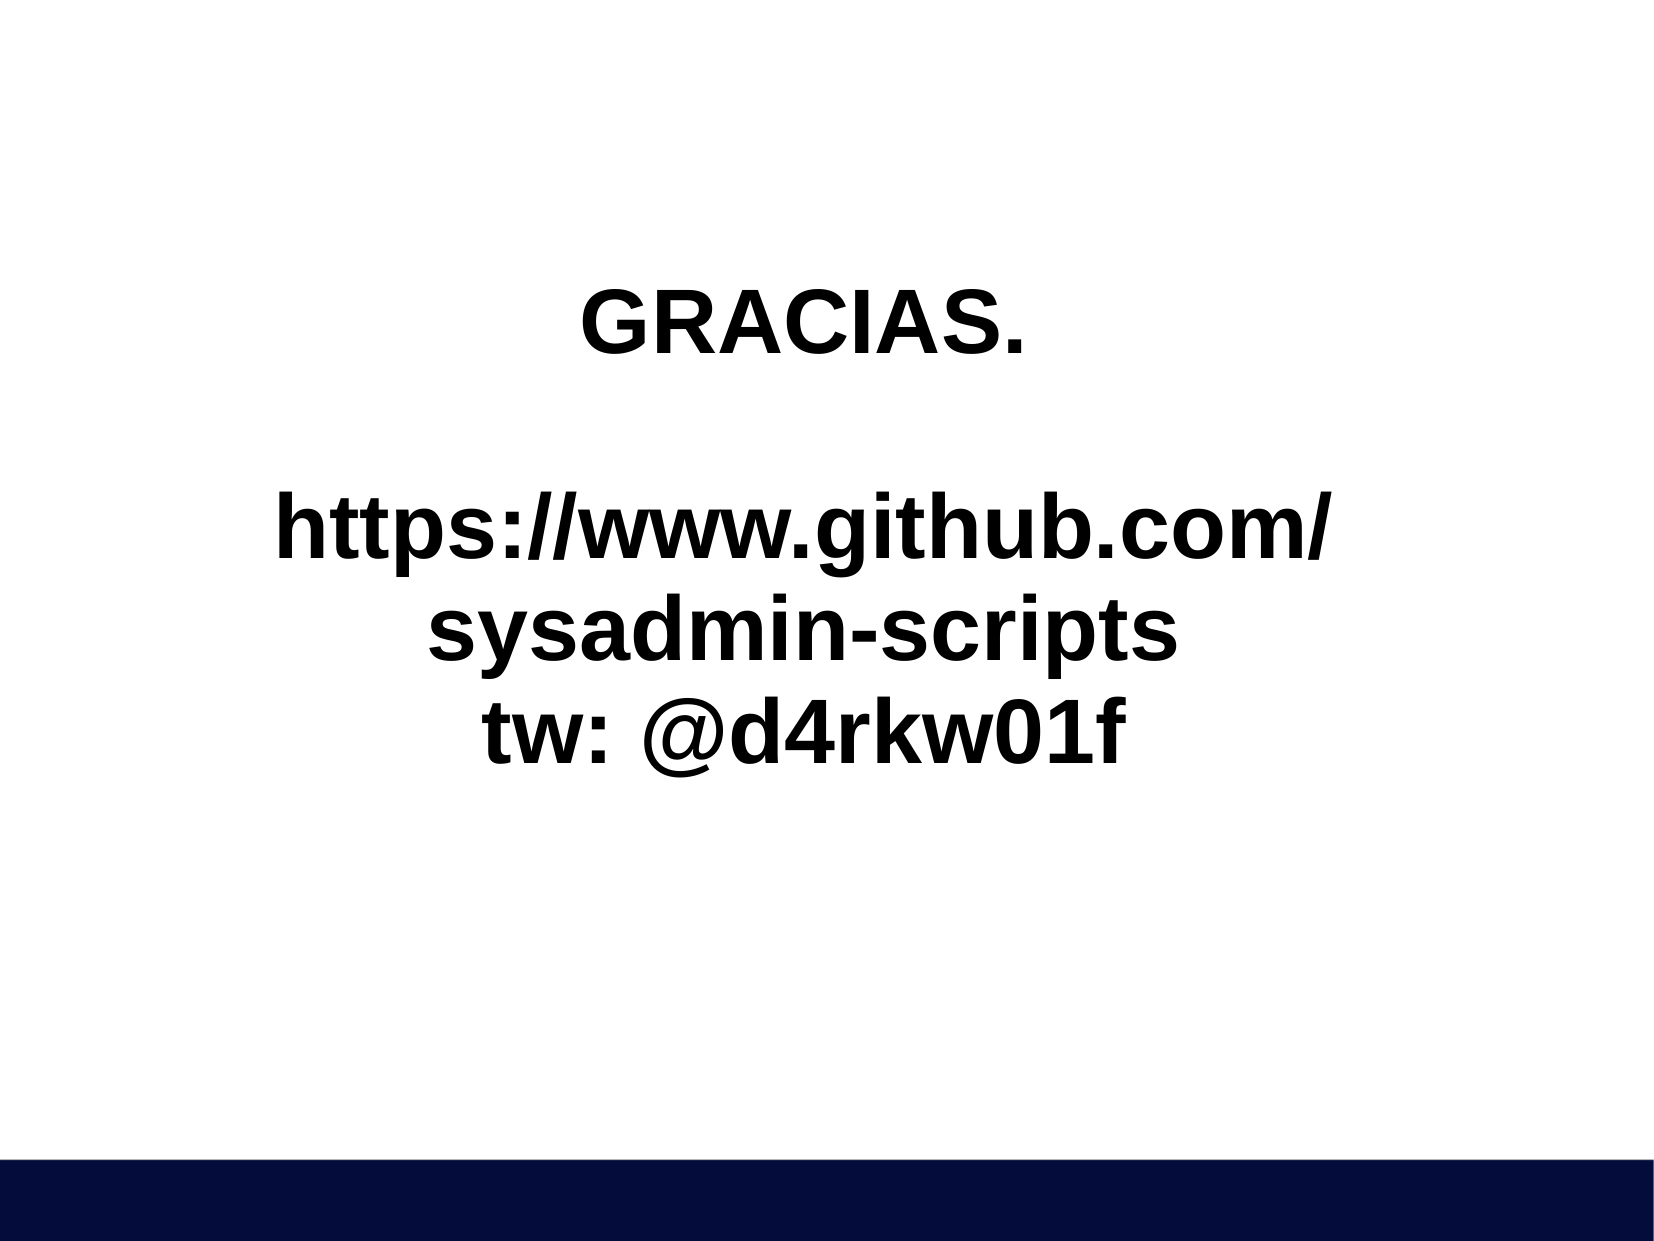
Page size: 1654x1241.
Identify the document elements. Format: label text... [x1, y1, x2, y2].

title GRACIAS. https://www.github.com/sysadmin-scripts tw: @d4rkw01f [60, 218, 1549, 835]
picture [0, 0, 1654, 1241]
